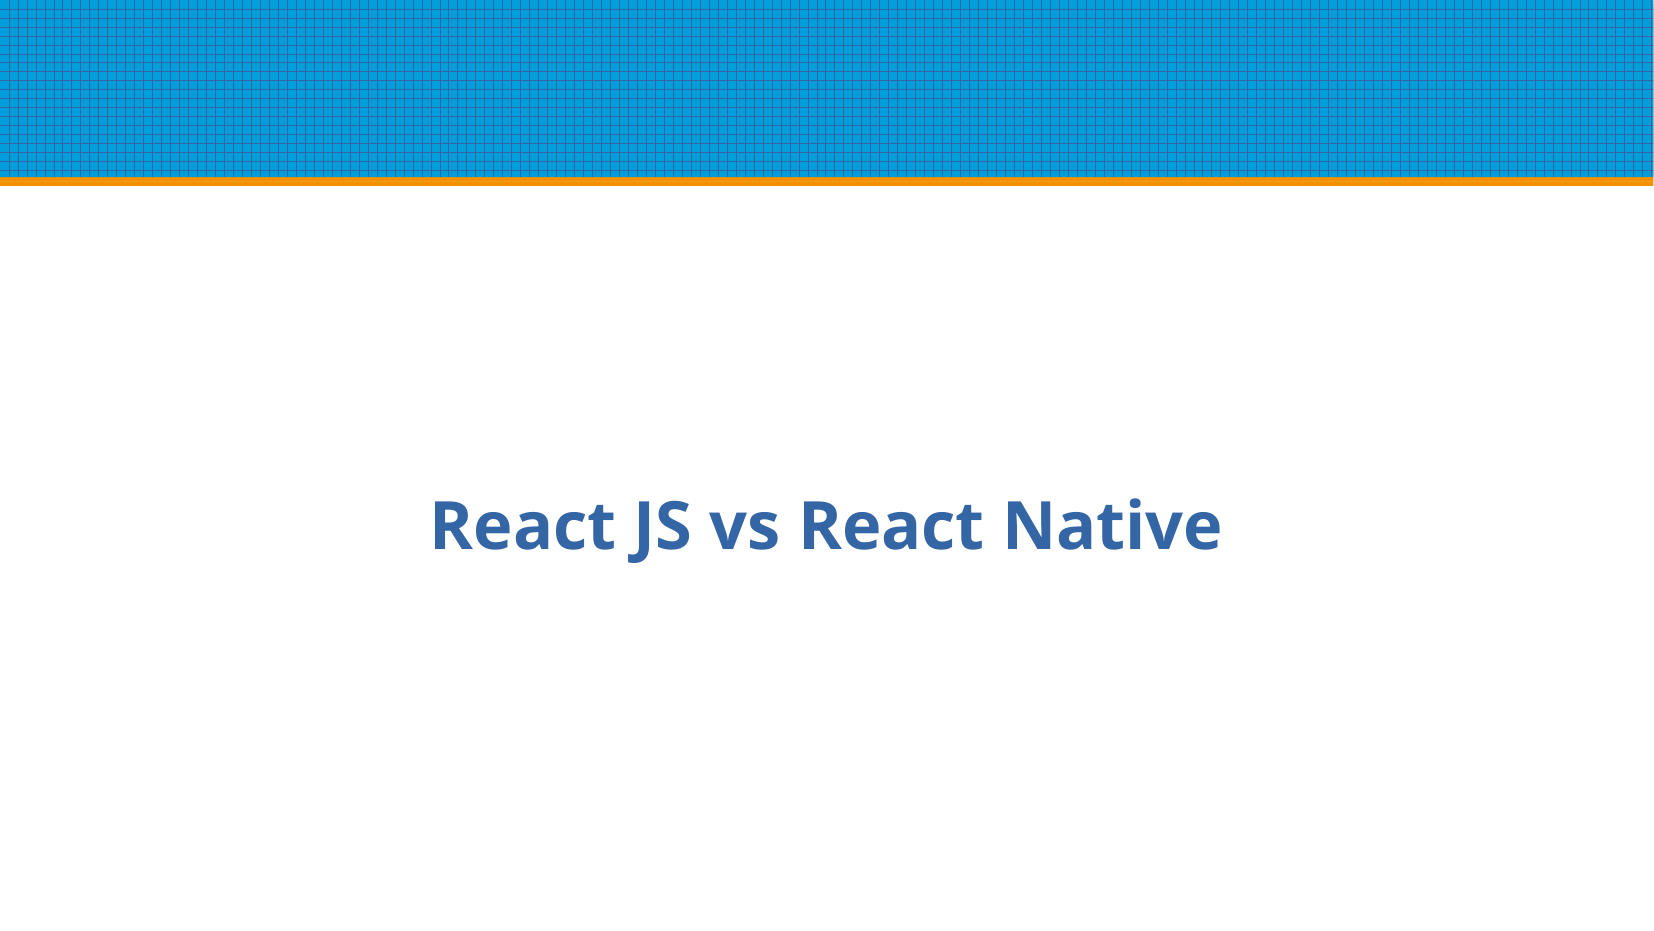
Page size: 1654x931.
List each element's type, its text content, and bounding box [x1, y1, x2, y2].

subtitle React JS vs React Native [82, 236, 1571, 813]
